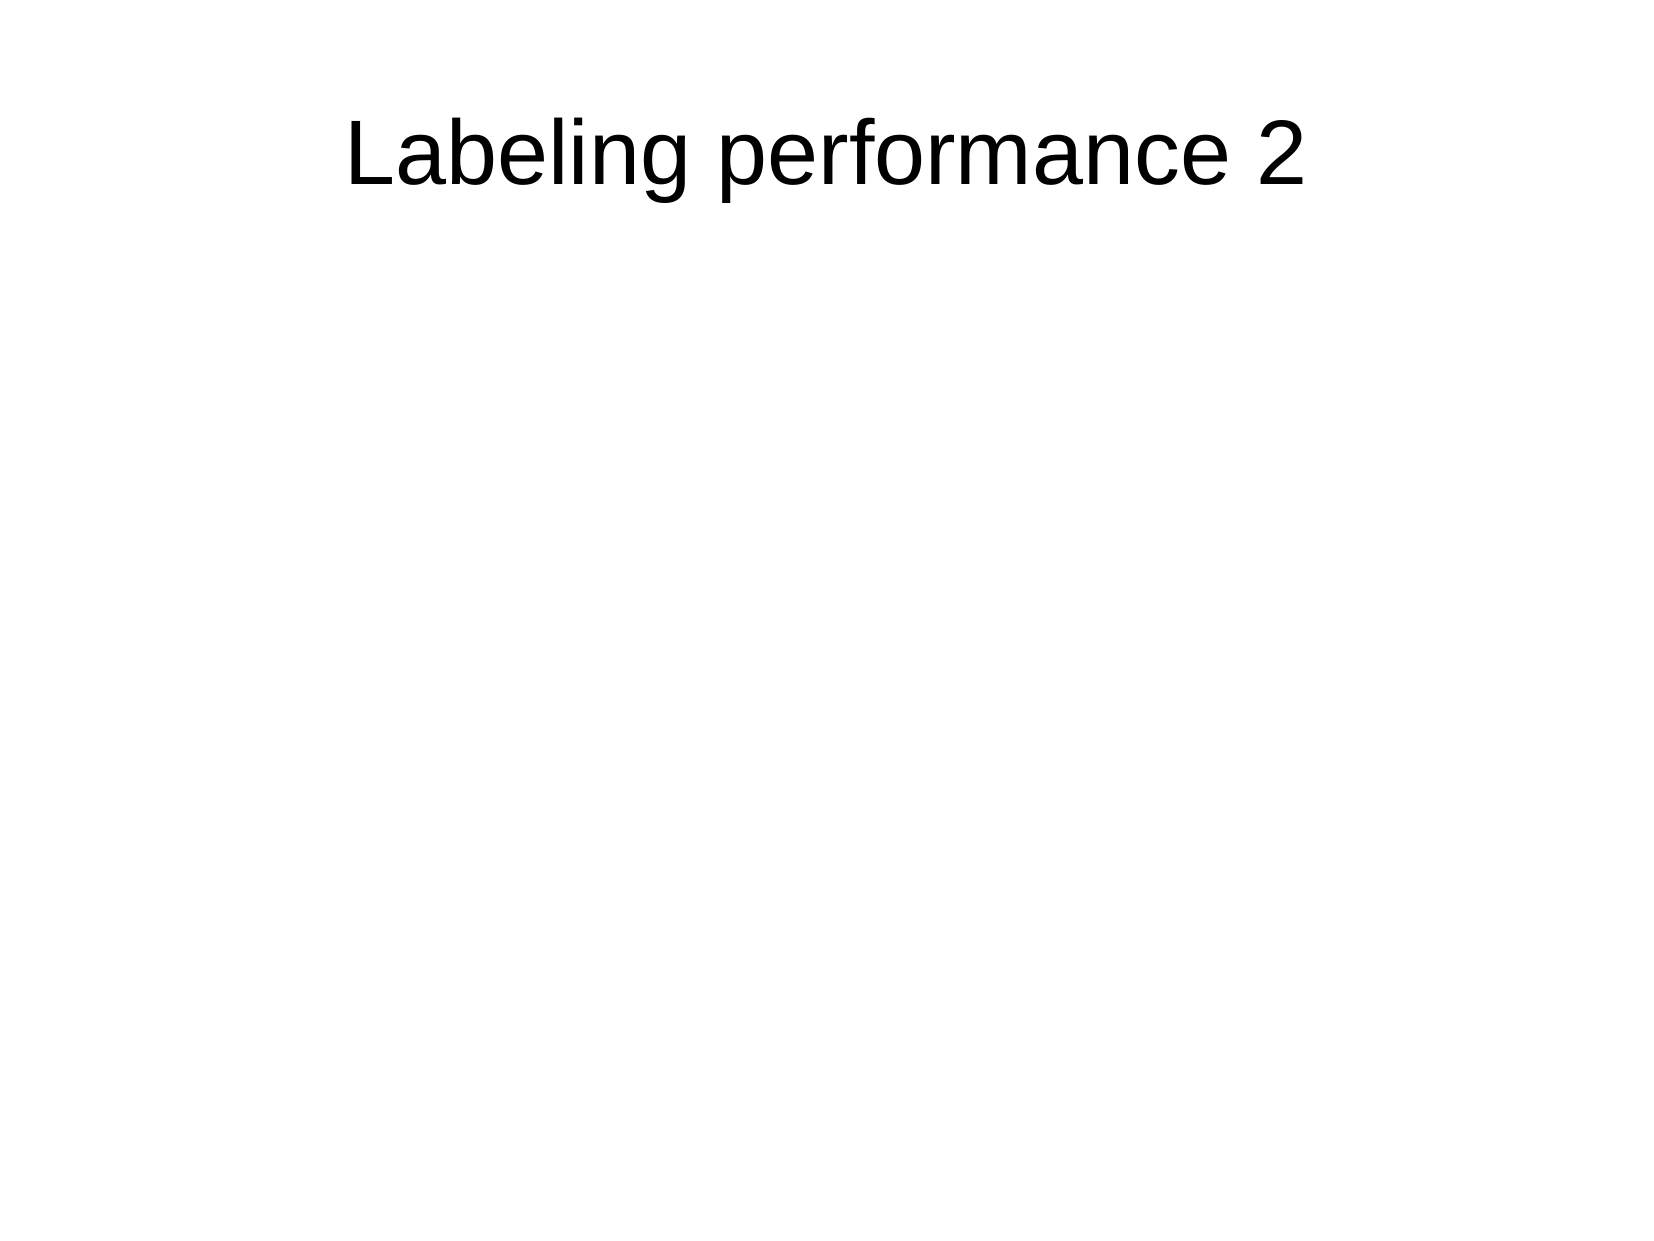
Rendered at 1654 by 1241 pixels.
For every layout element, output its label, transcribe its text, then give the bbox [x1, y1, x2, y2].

title Labeling performance 2 [82, 49, 1571, 257]
